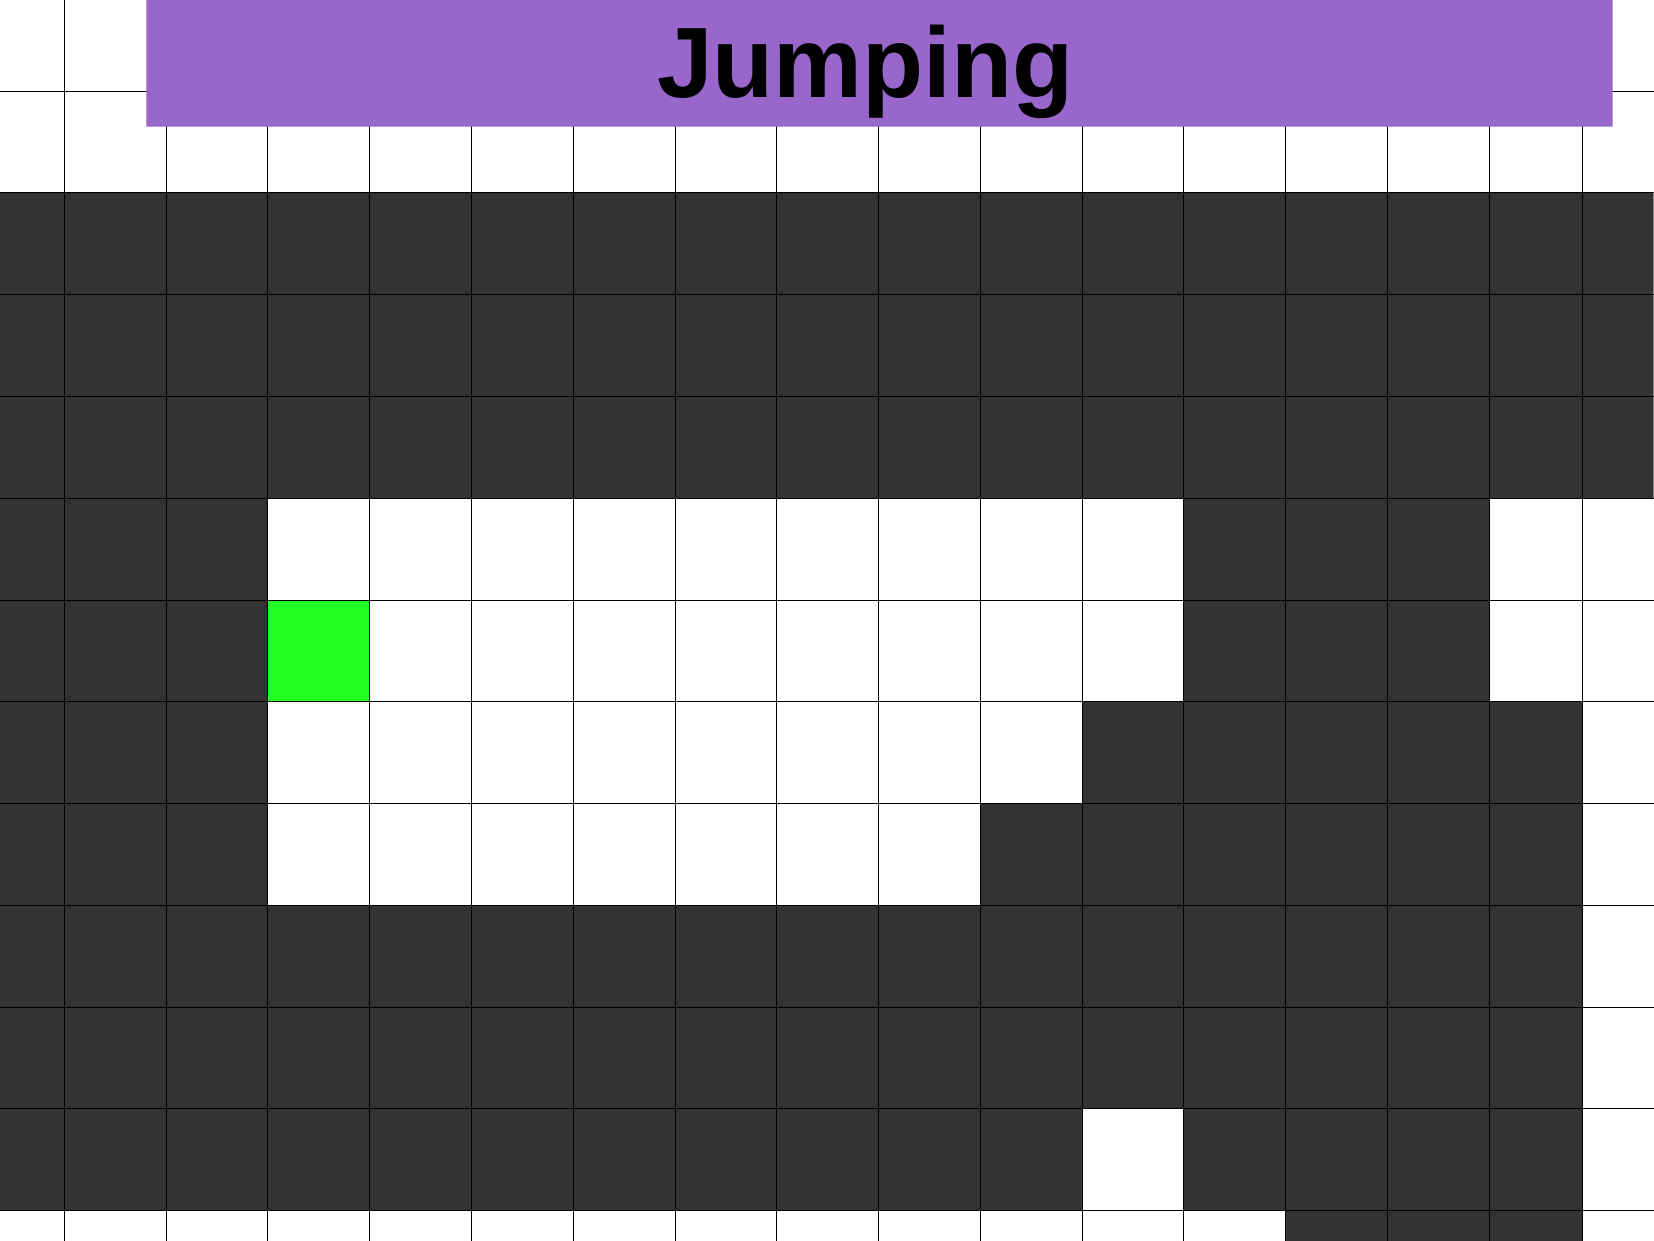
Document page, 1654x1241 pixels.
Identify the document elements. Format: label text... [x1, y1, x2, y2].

text_box Jumping [146, 0, 1613, 127]
text_box [0, 0, 1654, 1241]
